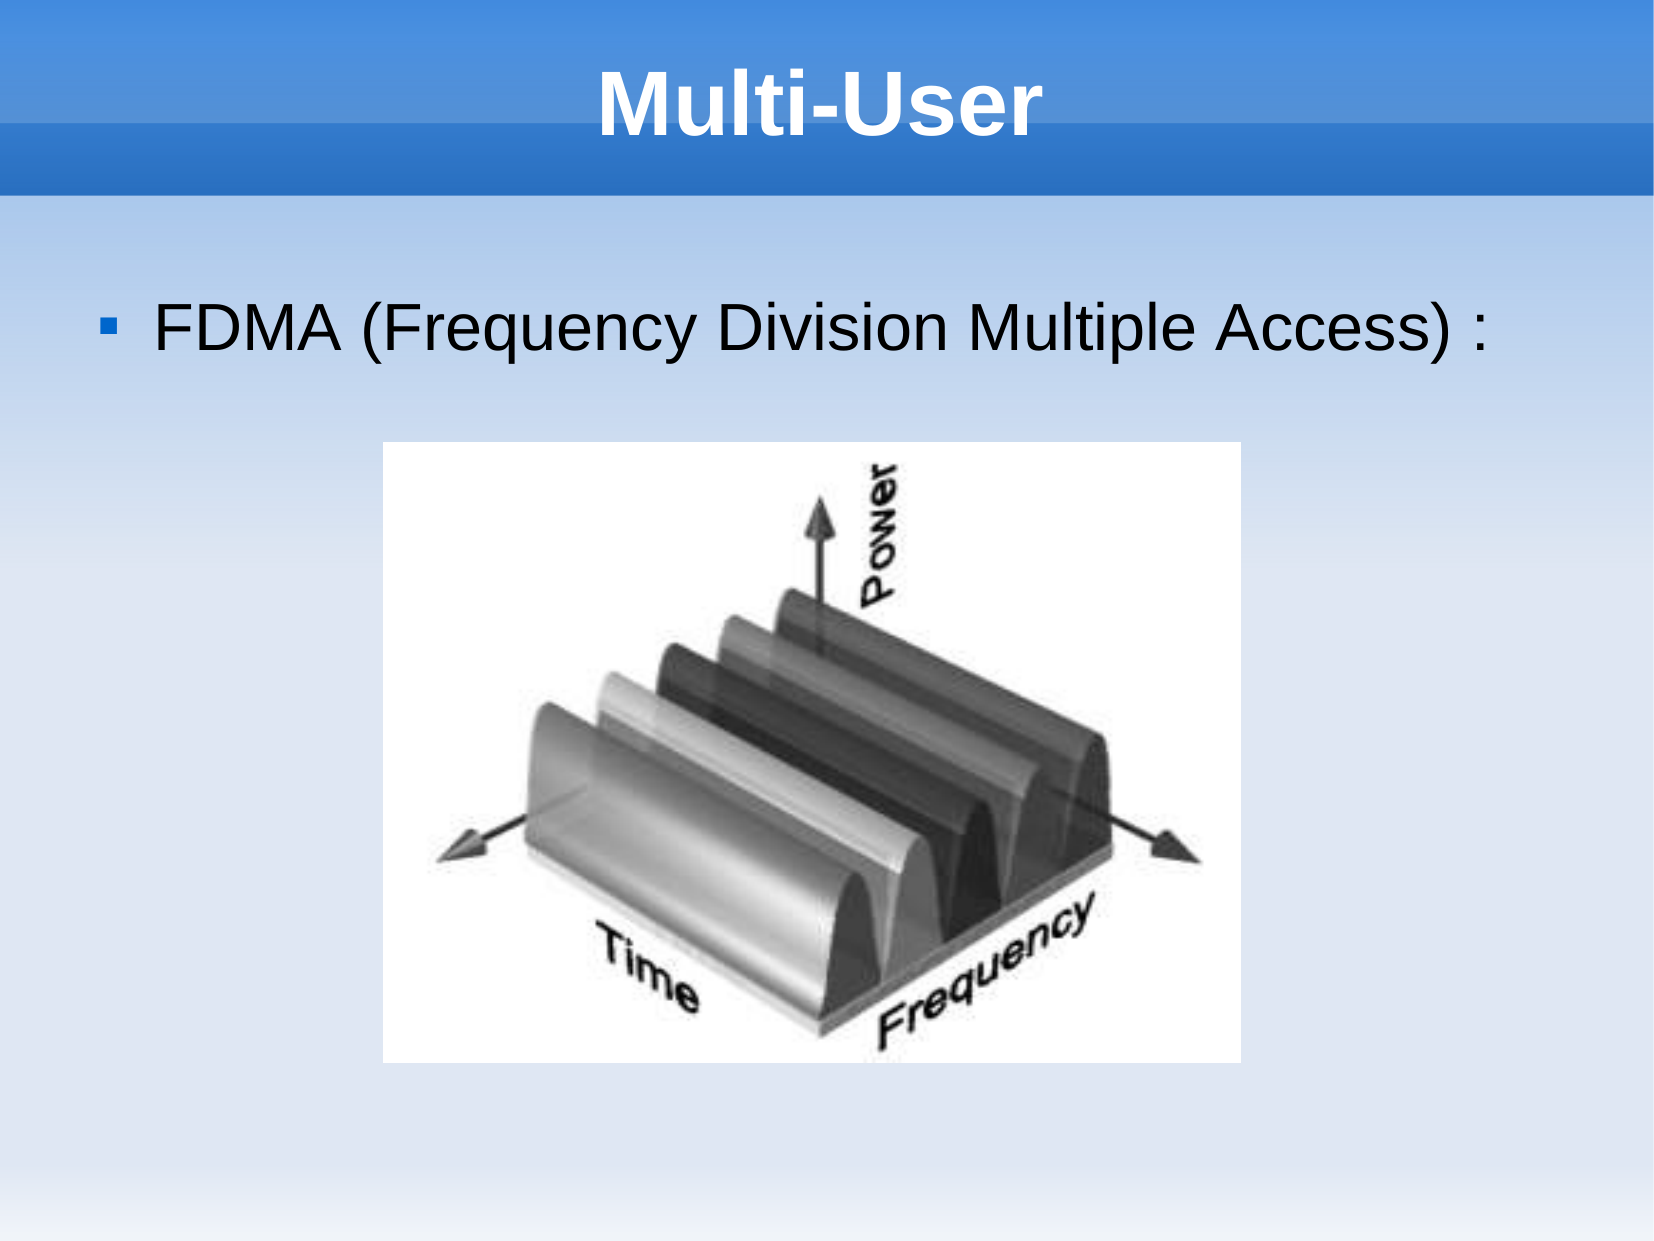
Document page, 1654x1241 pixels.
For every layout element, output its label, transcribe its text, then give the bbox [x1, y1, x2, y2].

picture [0, 0, 1654, 1241]
list FDMA (Frequency Division Multiple Access) : [82, 290, 1571, 1109]
title Multi-User [76, 0, 1565, 208]
